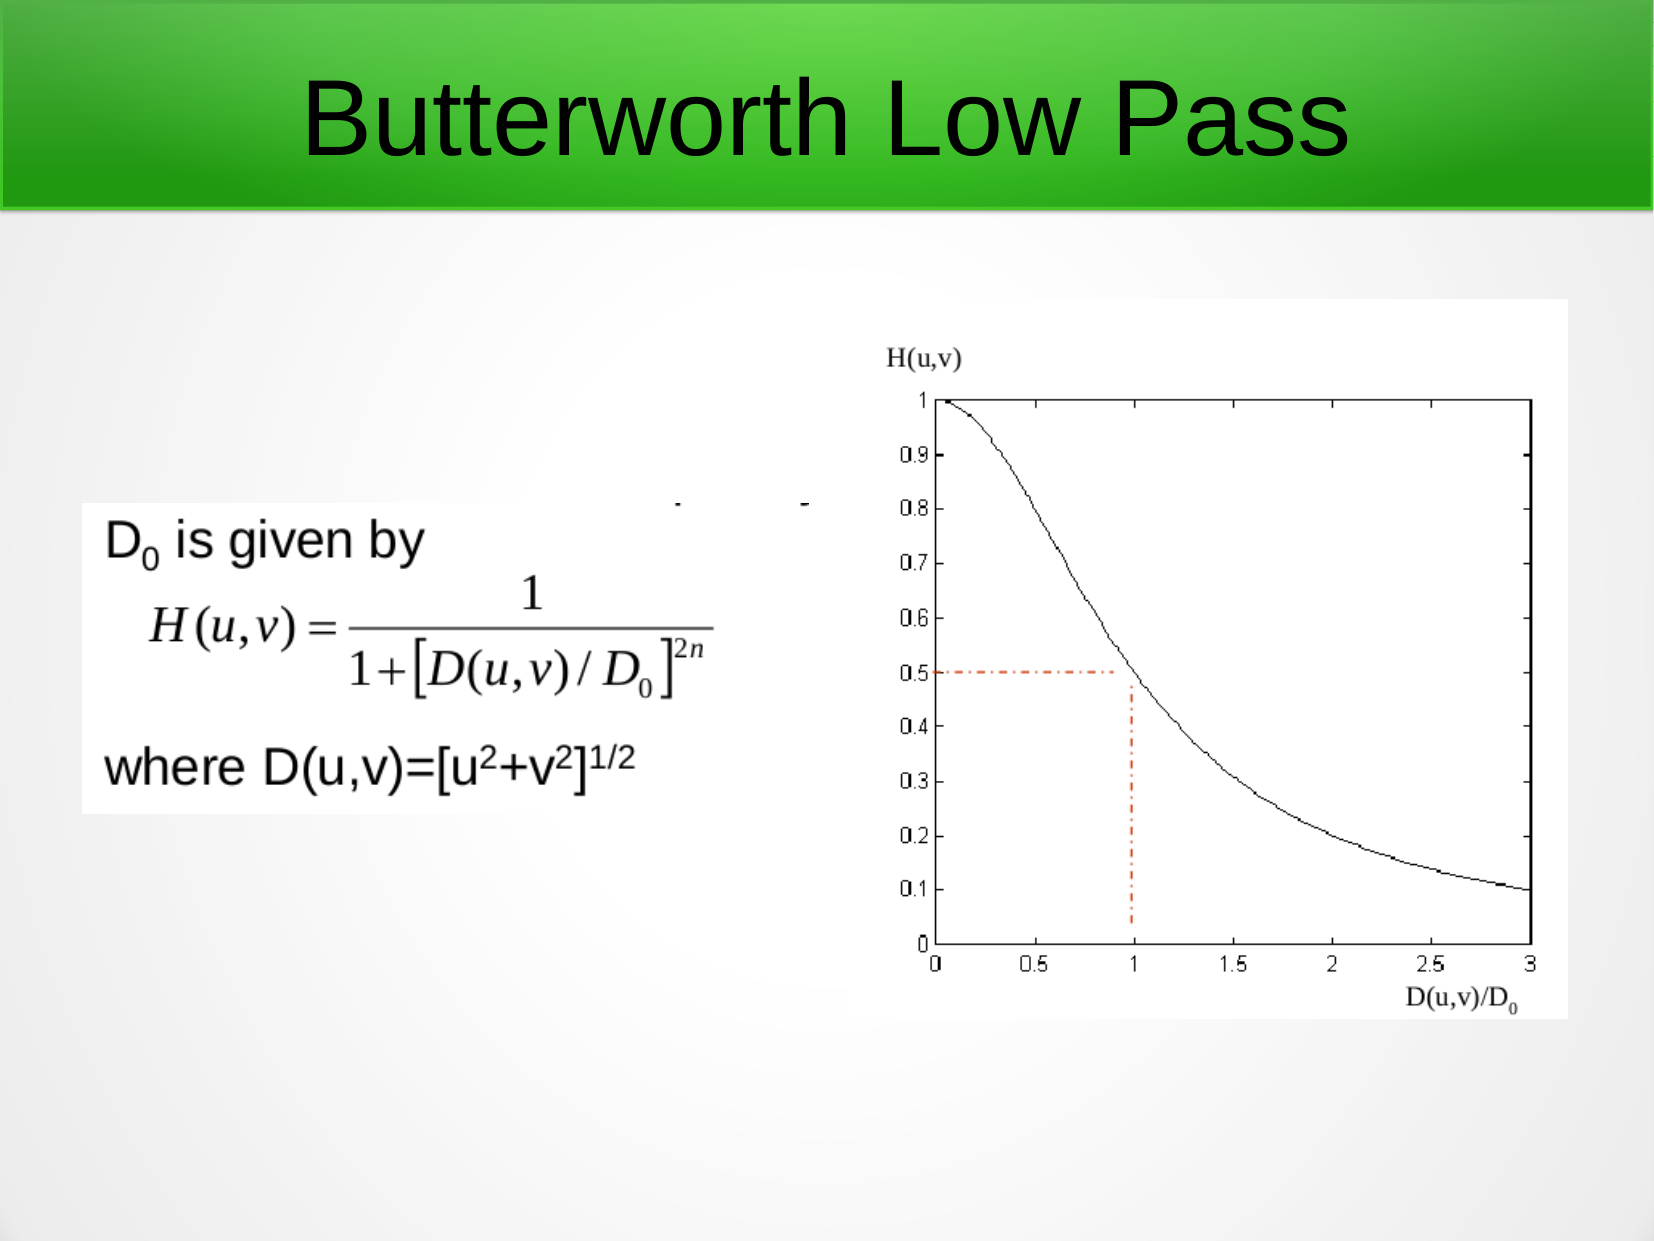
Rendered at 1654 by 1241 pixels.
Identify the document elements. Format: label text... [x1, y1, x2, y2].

picture [82, 503, 809, 814]
title Butterworth Low Pass [82, 47, 1571, 189]
picture [848, 299, 1568, 1019]
